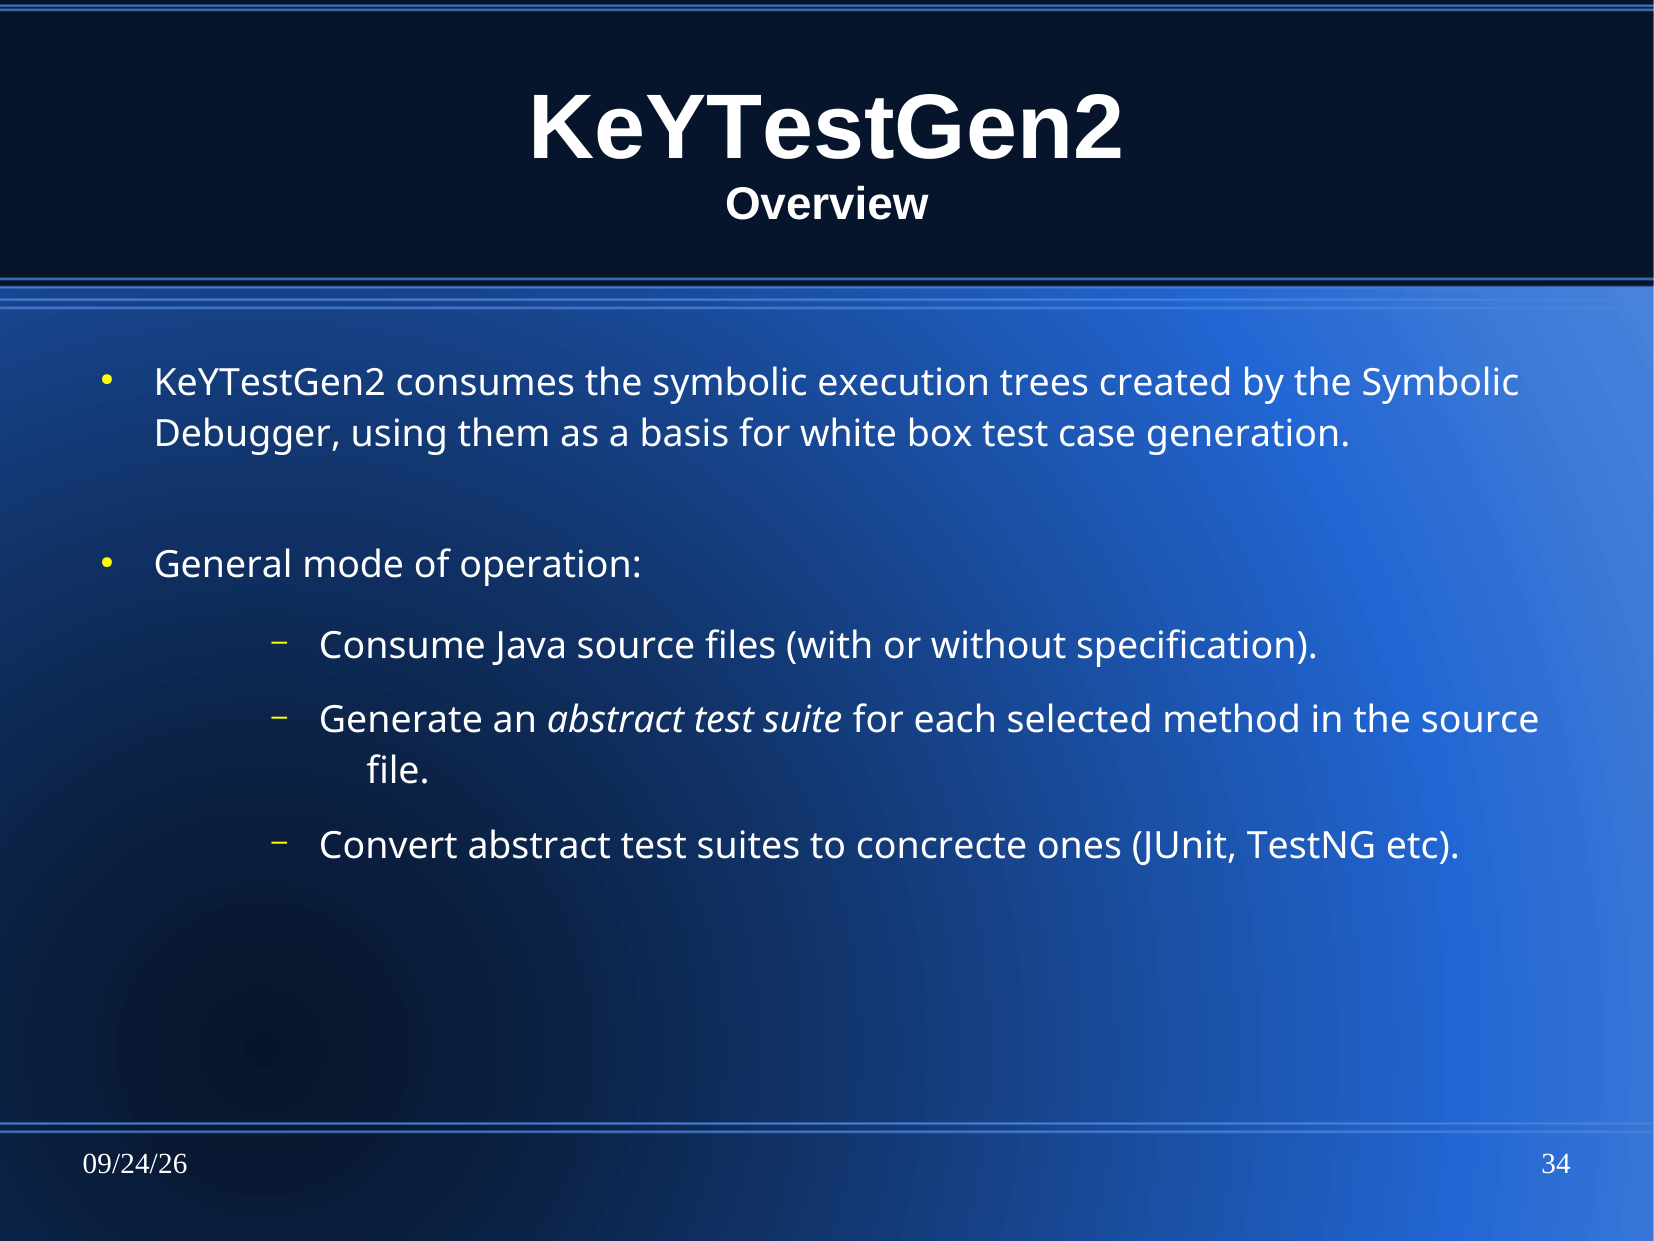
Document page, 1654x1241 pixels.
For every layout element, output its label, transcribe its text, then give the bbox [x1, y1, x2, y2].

picture [0, 0, 1654, 1241]
list KeYTestGen2 consumes the symbolic execution trees created by the Symbolic Debugger, using them as a basis for white box test case generation. General mode of operation: Consume Java source files (with or without specification). Generate an abstract test suite for each selected method in the source file. Convert abstract test suites to concrecte ones (JUnit, TestNG etc). [82, 355, 1571, 1075]
title KeYTestGen2 Overview [82, 49, 1571, 257]
